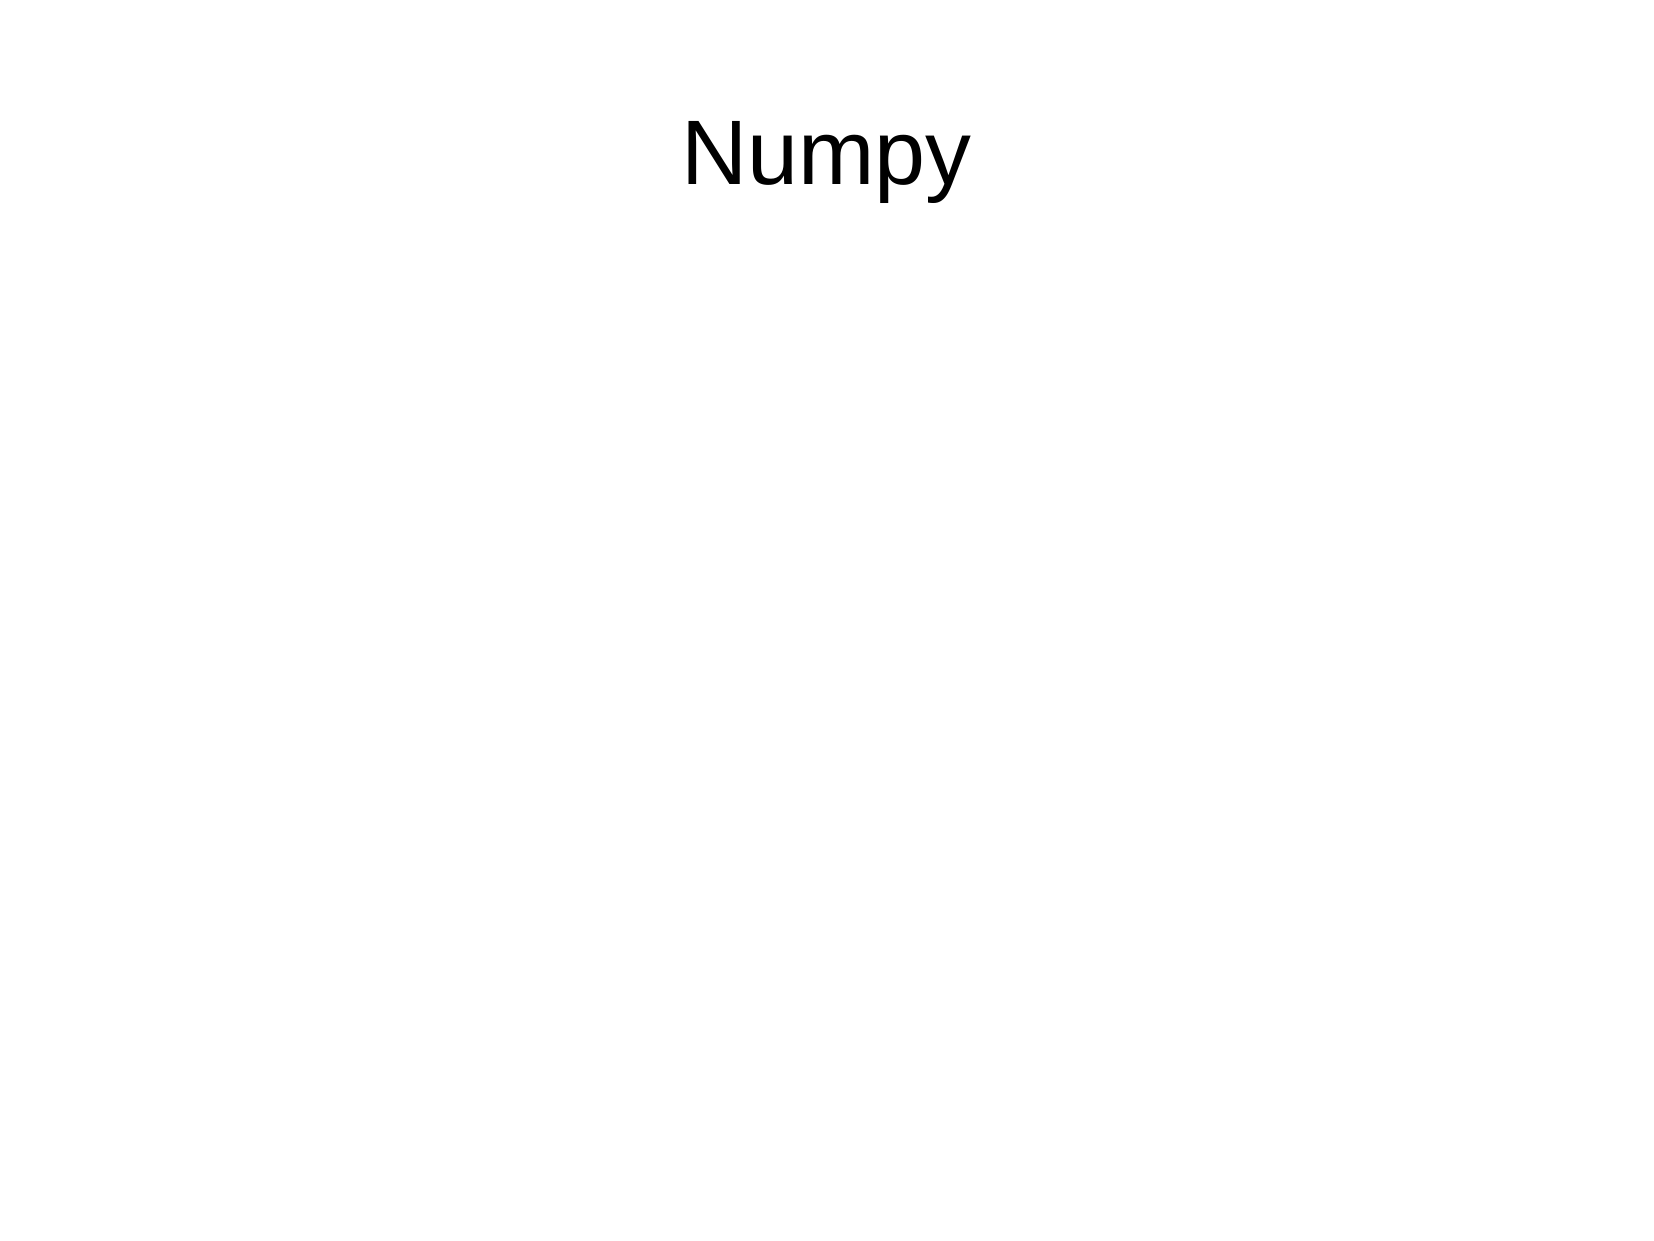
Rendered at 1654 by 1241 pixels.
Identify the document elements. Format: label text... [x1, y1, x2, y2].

title Numpy [82, 49, 1571, 257]
